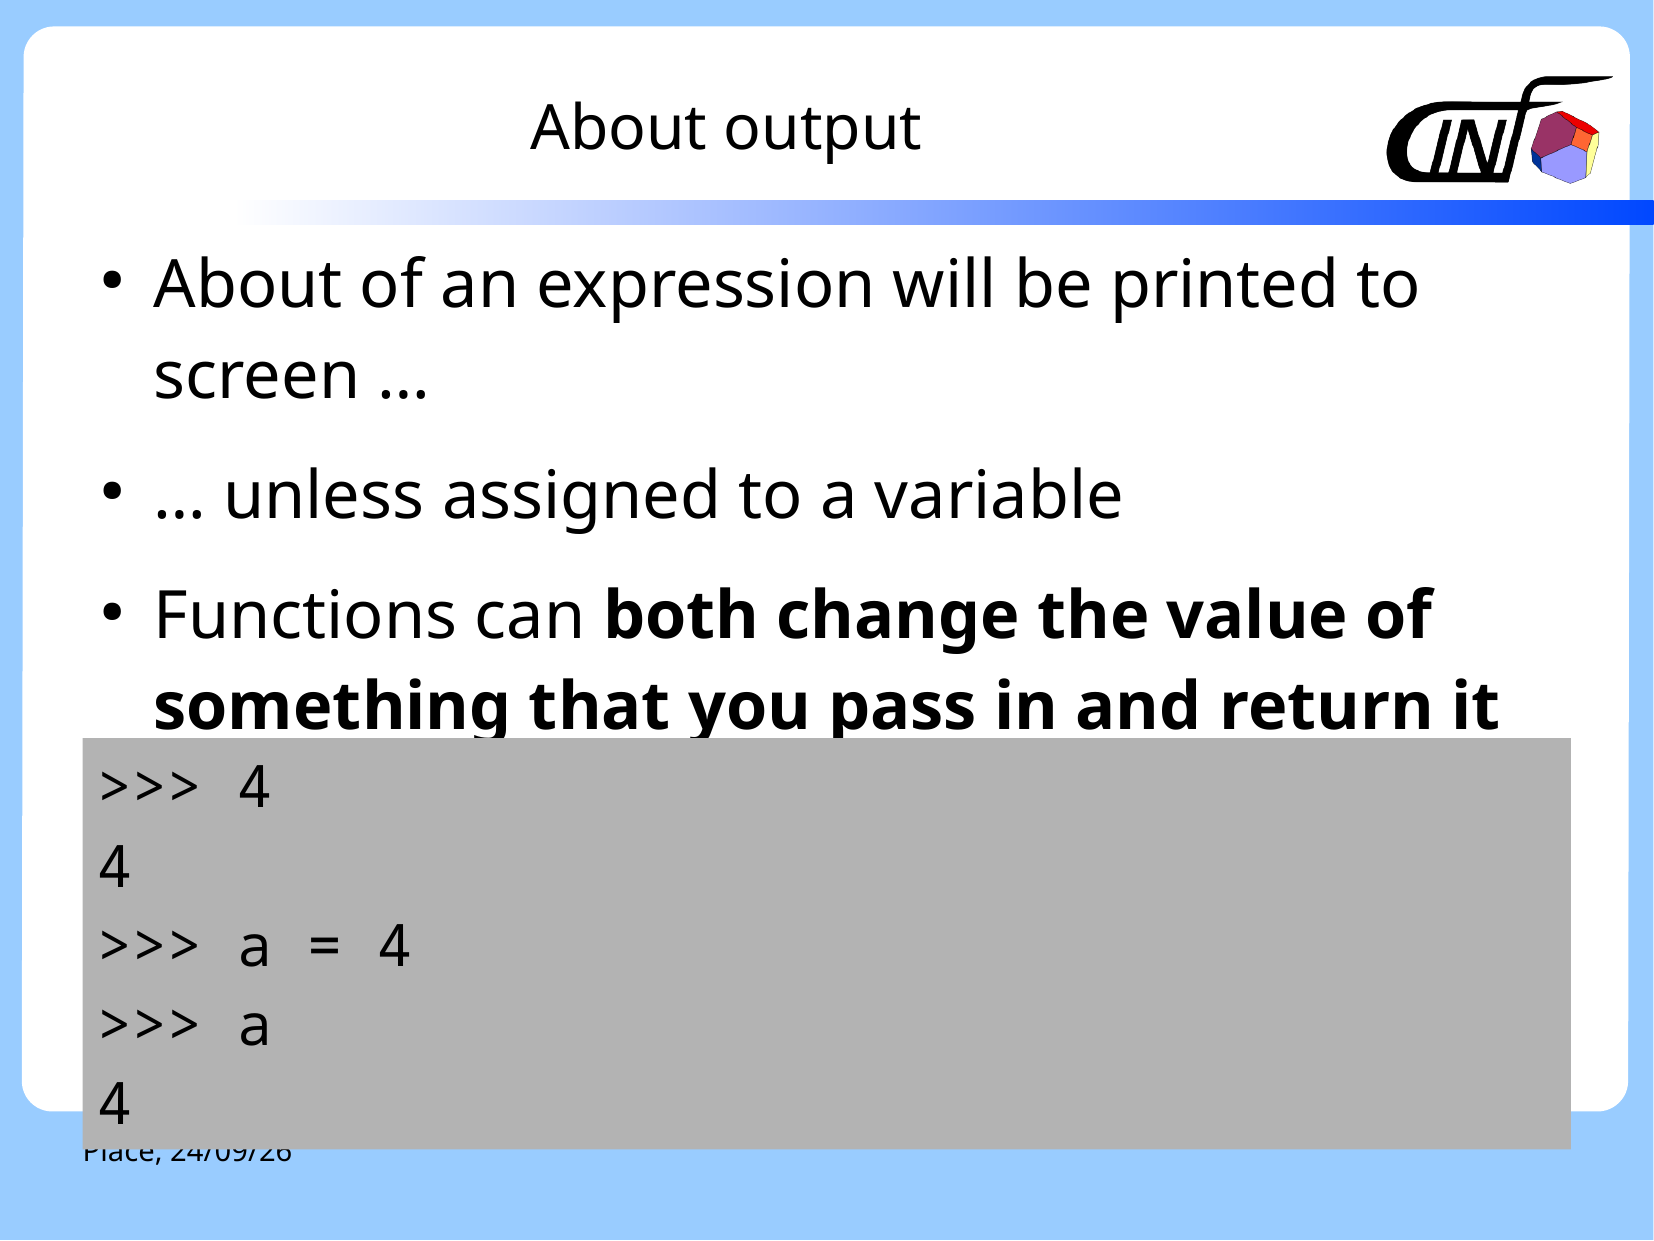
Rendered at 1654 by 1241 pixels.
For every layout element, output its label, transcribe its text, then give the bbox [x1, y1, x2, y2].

title About output [82, 49, 1371, 201]
table_header B [956, 201, 961, 224]
list About of an expression will be printed to screen … … unless assigned to a variable Functions can both change the value of something that you pass in and return it [82, 236, 1583, 1055]
text_box >>> 4 4 >>> a = 4 >>> a 4 [82, 738, 1571, 1046]
picture [1386, 76, 1613, 184]
